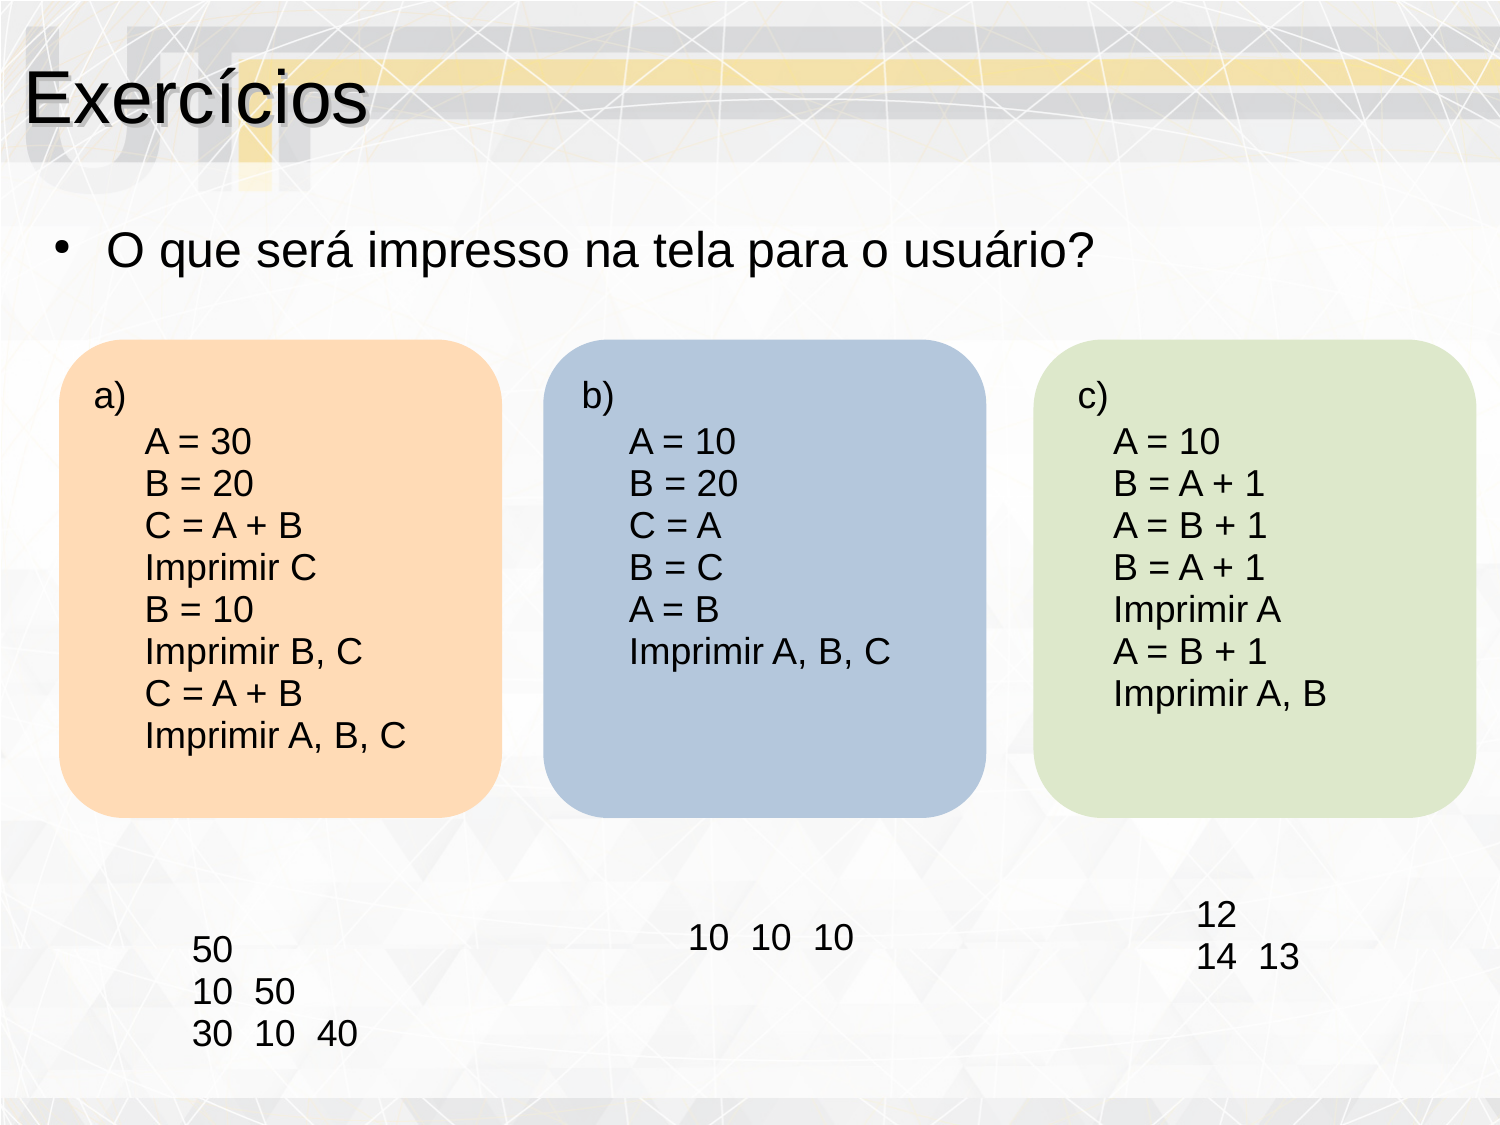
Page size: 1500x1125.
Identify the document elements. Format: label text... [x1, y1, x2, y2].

text_box 10 10 10 [673, 909, 870, 967]
text_box 50 10 50 30 10 40 [177, 921, 374, 1063]
text_box [59, 339, 503, 818]
text_box 12 14 13 [1181, 885, 1315, 985]
title Exercícios [23, 18, 1489, 178]
text_box A = 10 B = A + 1 A = B + 1 B = A + 1 Imprimir A A = B + 1 Imprimir A, B [1098, 413, 1343, 723]
text_box b) [566, 367, 630, 425]
text_box [543, 339, 987, 818]
text_box c) [1062, 367, 1124, 425]
text_box [1033, 339, 1477, 818]
text_box a) [78, 367, 142, 425]
list O que será impresso na tela para o usuário? [35, 224, 1477, 1087]
text_box A = 30 B = 20 C = A + B Imprimir C B = 10 Imprimir B, C C = A + B Imprimir A, B, C [129, 413, 423, 765]
text_box A = 10 B = 20 C = A B = C A = B Imprimir A, B, C [614, 413, 907, 681]
table_cell F [1, 1, 1500, 1125]
